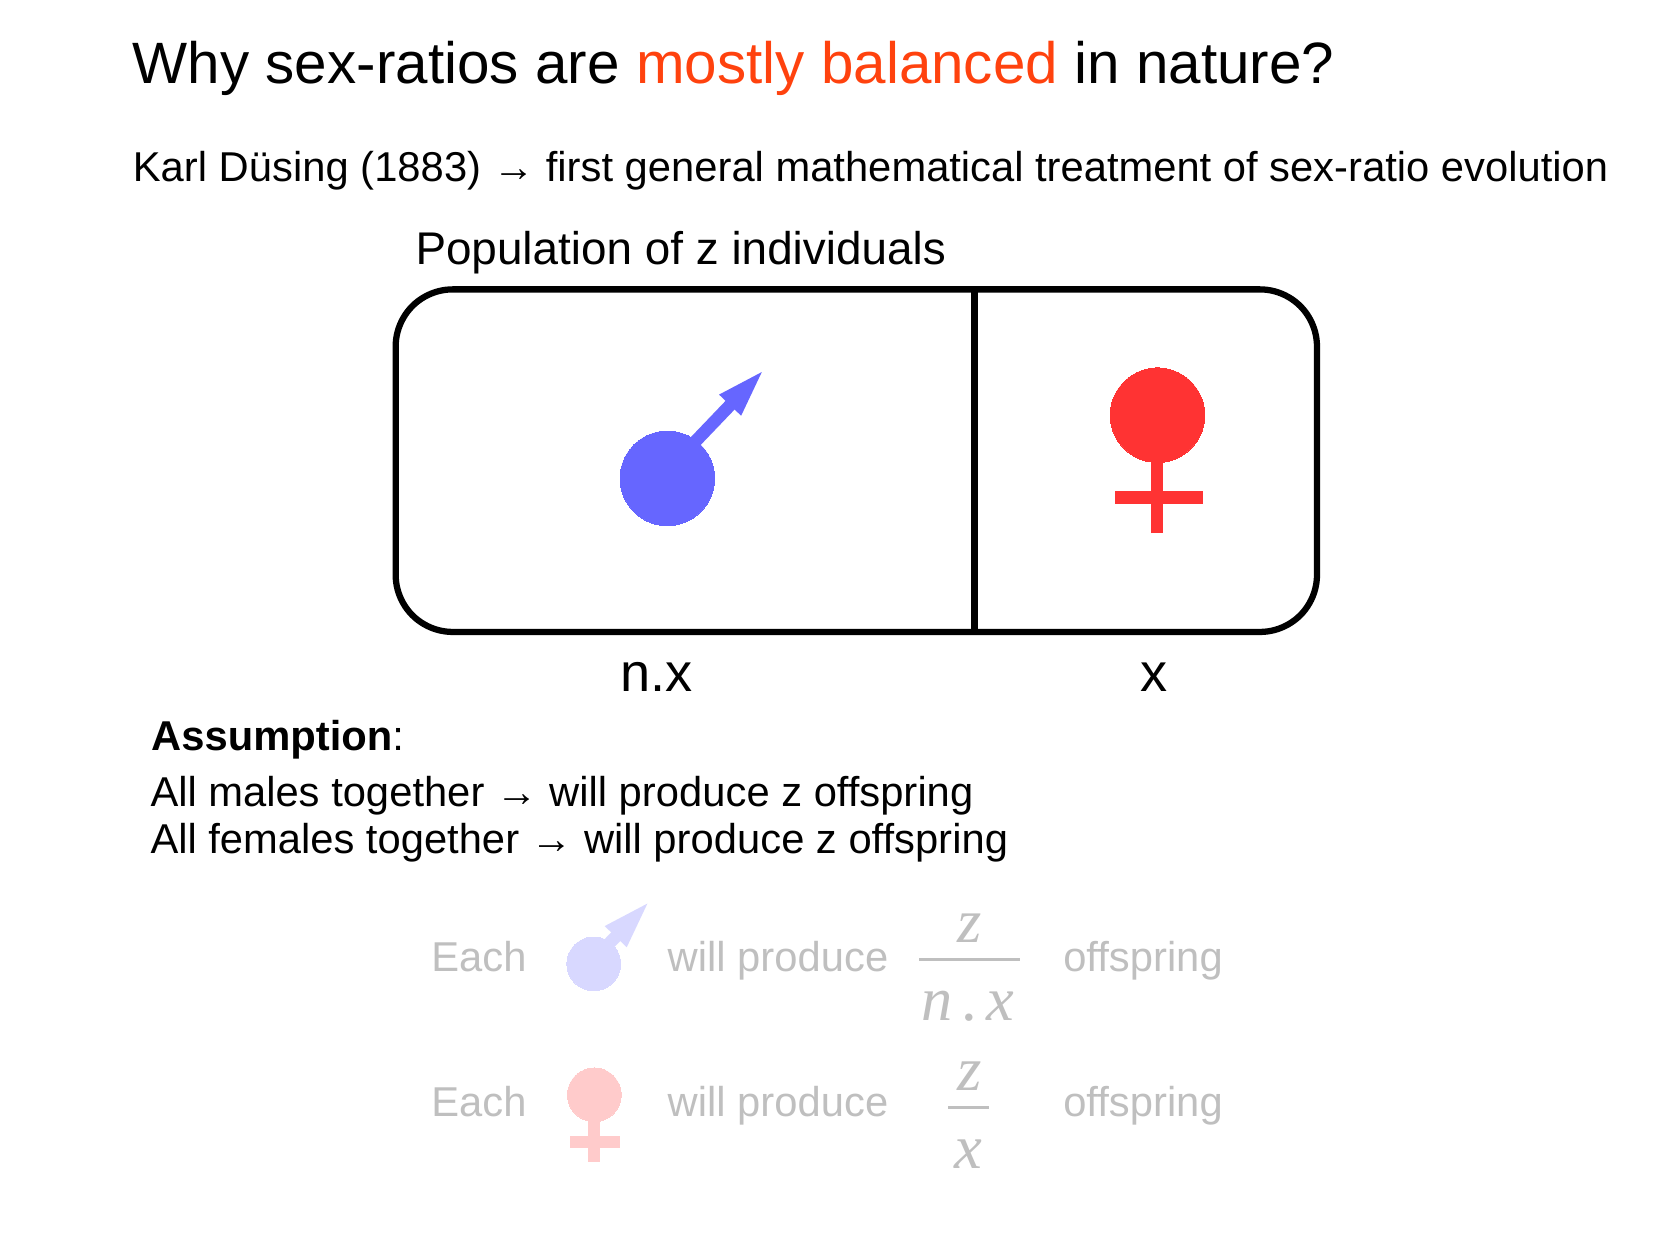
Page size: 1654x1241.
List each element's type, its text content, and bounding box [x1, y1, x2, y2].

text_box Why sex-ratios are mostly balanced in nature? [118, 23, 1350, 104]
text_box Population of z individuals [400, 216, 1052, 334]
text_box [978, 289, 1317, 632]
text_box n.x [605, 635, 721, 721]
text_box Assumption: [136, 705, 429, 768]
text_box Karl Düsing (1883) → first general mathematical treatment of sex-ratio evolution [118, 135, 1647, 198]
text_box x [1125, 635, 1197, 711]
text_box All males together → will produce z offspring All females together → will produce z offspring [135, 761, 1024, 869]
text_box [70, 869, 1560, 1199]
text_box [395, 324, 971, 632]
